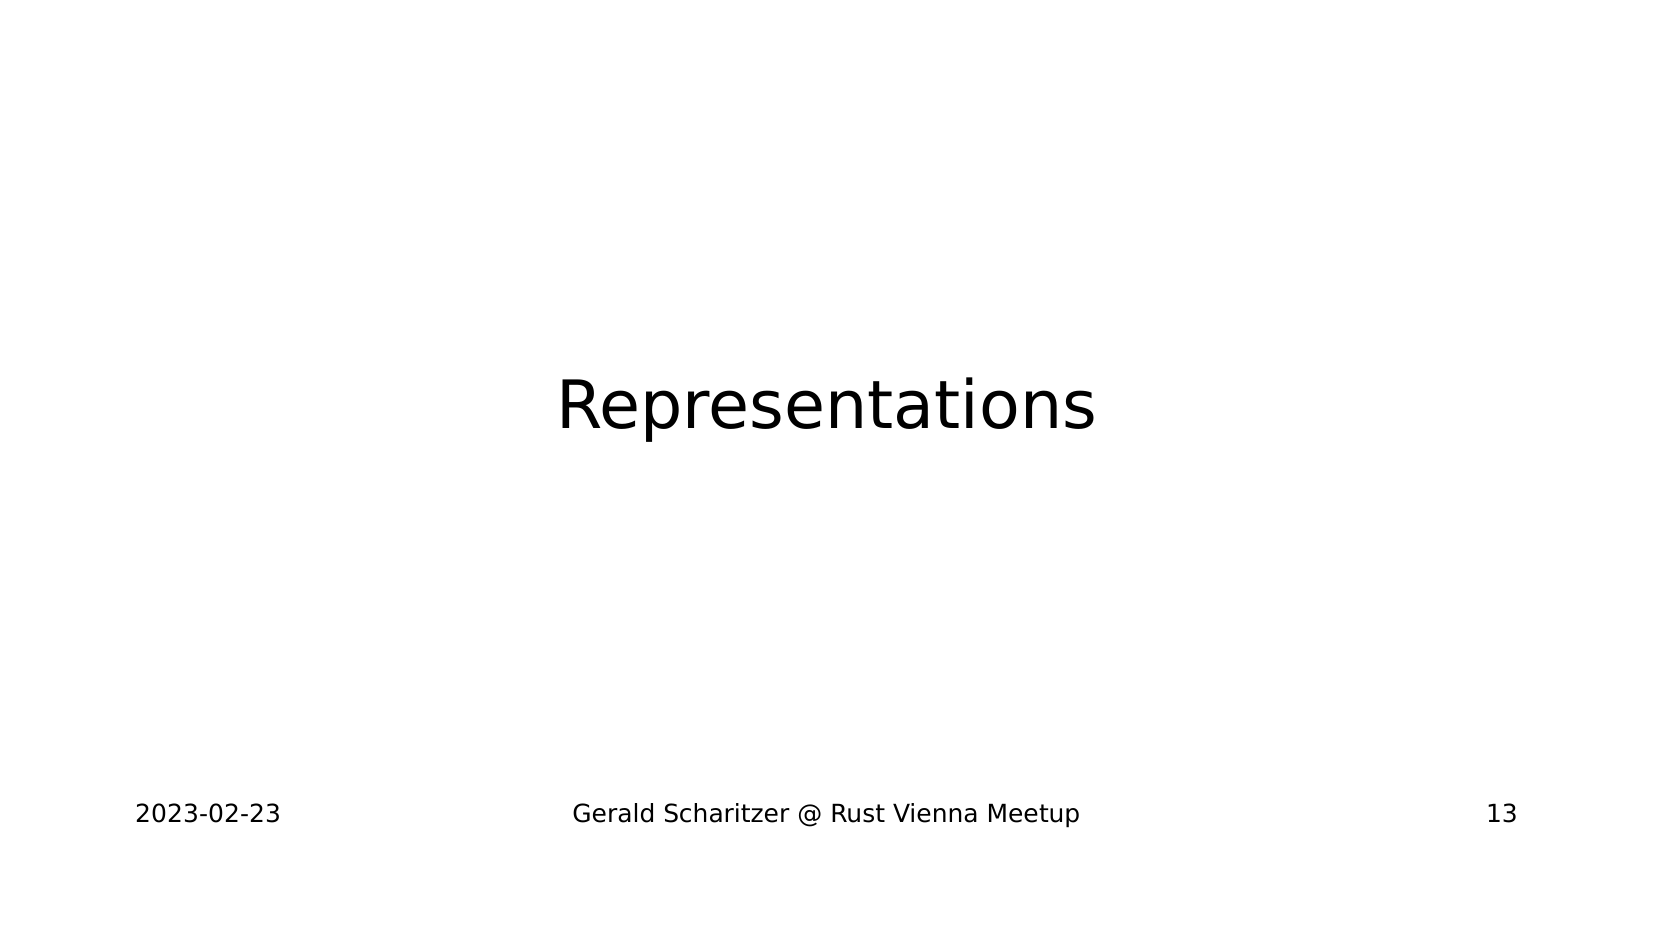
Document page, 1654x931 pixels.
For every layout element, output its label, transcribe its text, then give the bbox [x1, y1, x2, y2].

subtitle Representations [135, 90, 1519, 721]
